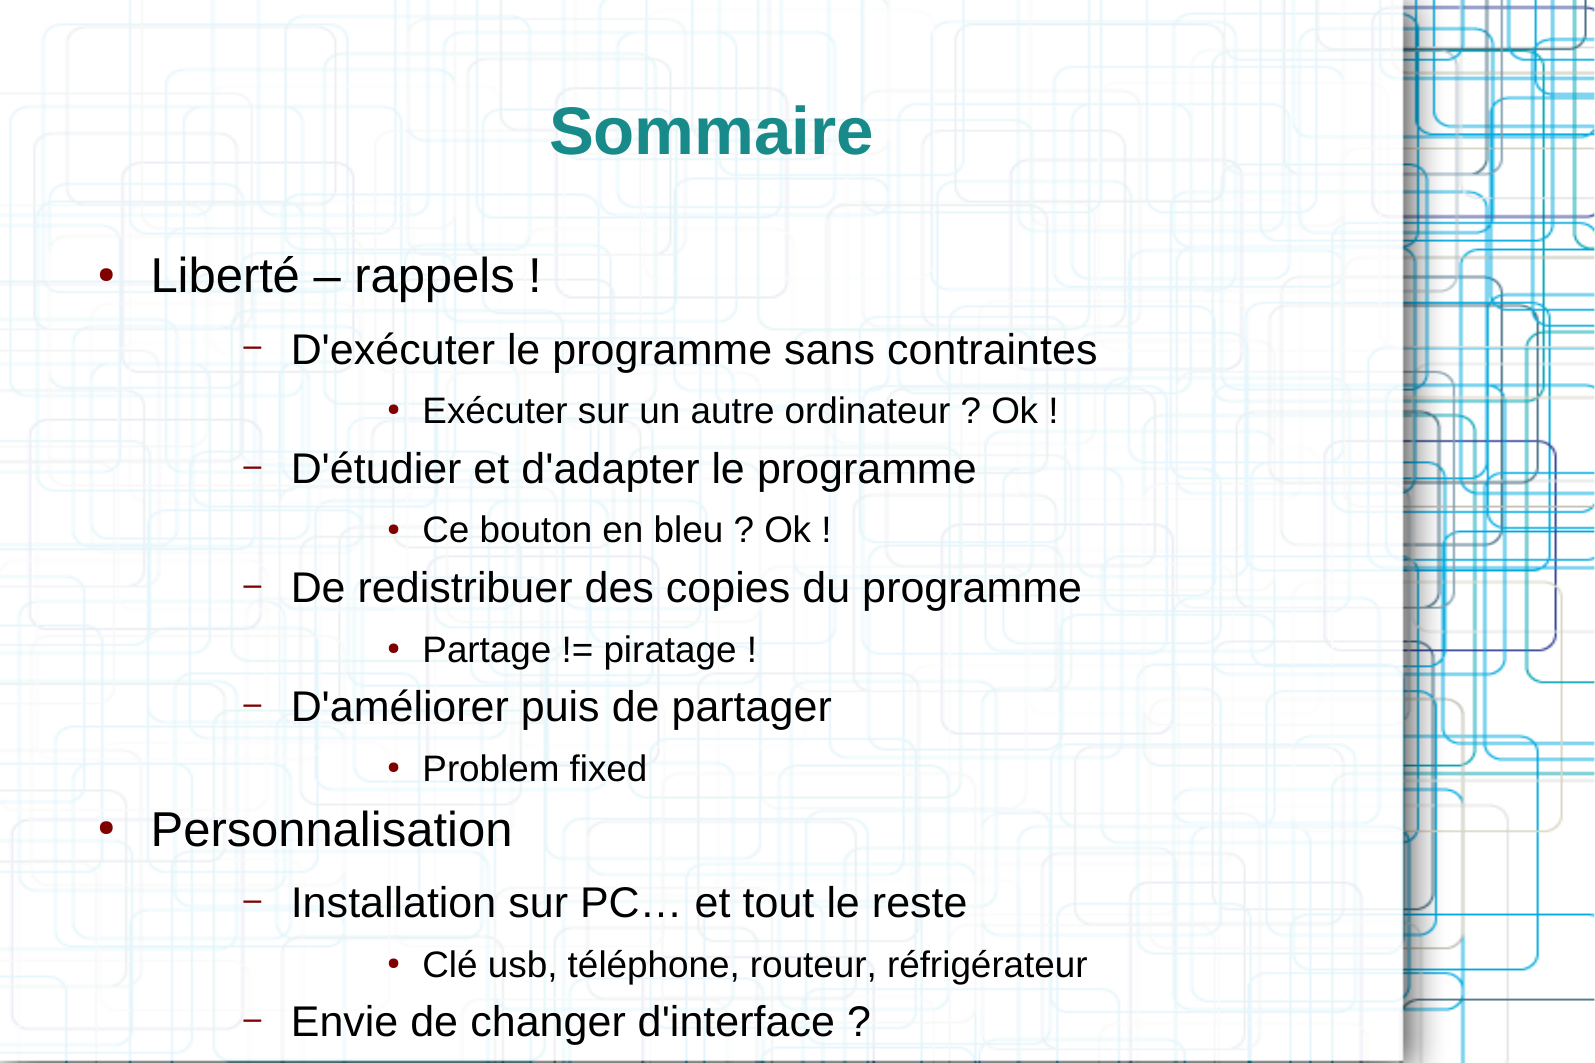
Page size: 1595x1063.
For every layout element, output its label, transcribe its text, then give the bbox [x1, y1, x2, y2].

picture [0, 0, 1595, 1063]
title Sommaire [56, 42, 1367, 220]
list Liberté – rappels ! D'exécuter le programme sans contraintes Exécuter sur un autre ordinateur ? Ok ! D'étudier et d'adapter le programme Ce bouton en bleu ? Ok ! De redistribuer des copies du programme Partage != piratage ! D'améliorer puis de partager Problem fixed Personnalisation Installation sur PC… et tout le reste Clé usb, téléphone, routeur, réfrigérateur Envie de changer d'interface ? Awesome, gnome-shell, KDE, rat-poison… Le tout peut cohabiter ! « G tt kC ! » : Réinstallation ? Généralement non utile Ne coûte rien Sauvegarde des préférences → facile ! De l'aide ! Communauté : irc, forum, LUG, Hackerspace… Man programme ← compliqué ? Pire des cas : google. Sécurité Full disclosure Failles trouvée = faille corrigée OpenBSD – pour les paranoïaques Secured by default [79, 248, 1367, 1063]
